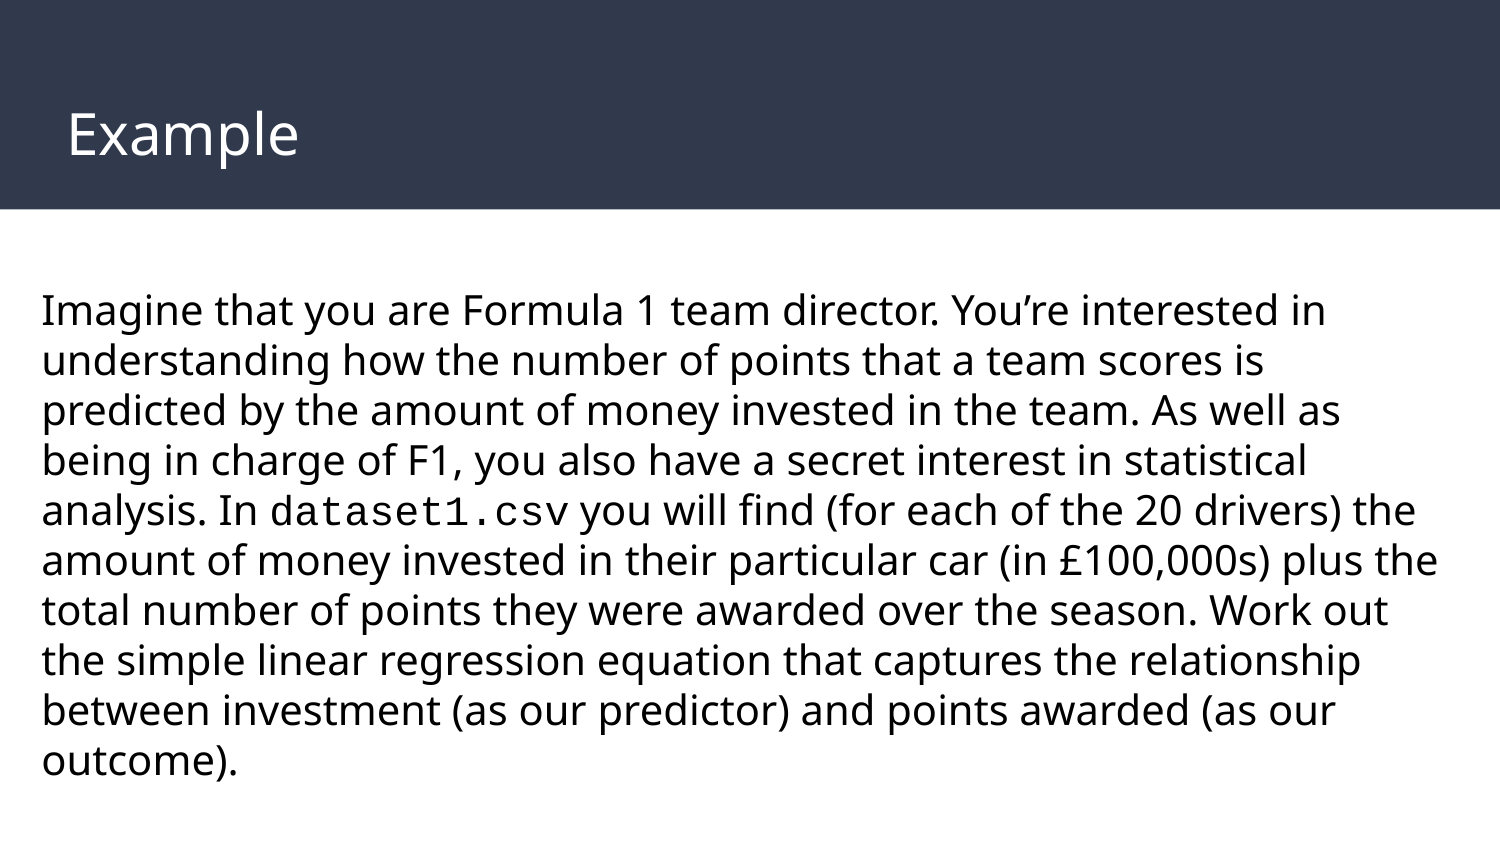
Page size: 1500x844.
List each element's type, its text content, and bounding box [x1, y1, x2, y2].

title Example [51, 82, 1449, 185]
text_box Imagine that you are Formula 1 team director. You’re interested in understanding how the number of points that a team scores is predicted by the amount of money invested in the team. As well as being in charge of F1, you also have a secret interest in statistical analysis. In dataset1.csv you will find (for each of the 20 drivers) the amount of money invested in their particular car (in £100,000s) plus the total number of points they were awarded over the season. Work out the simple linear regression equation that captures the relationship between investment (as our predictor) and points awarded (as our outcome). [26, 268, 1467, 815]
